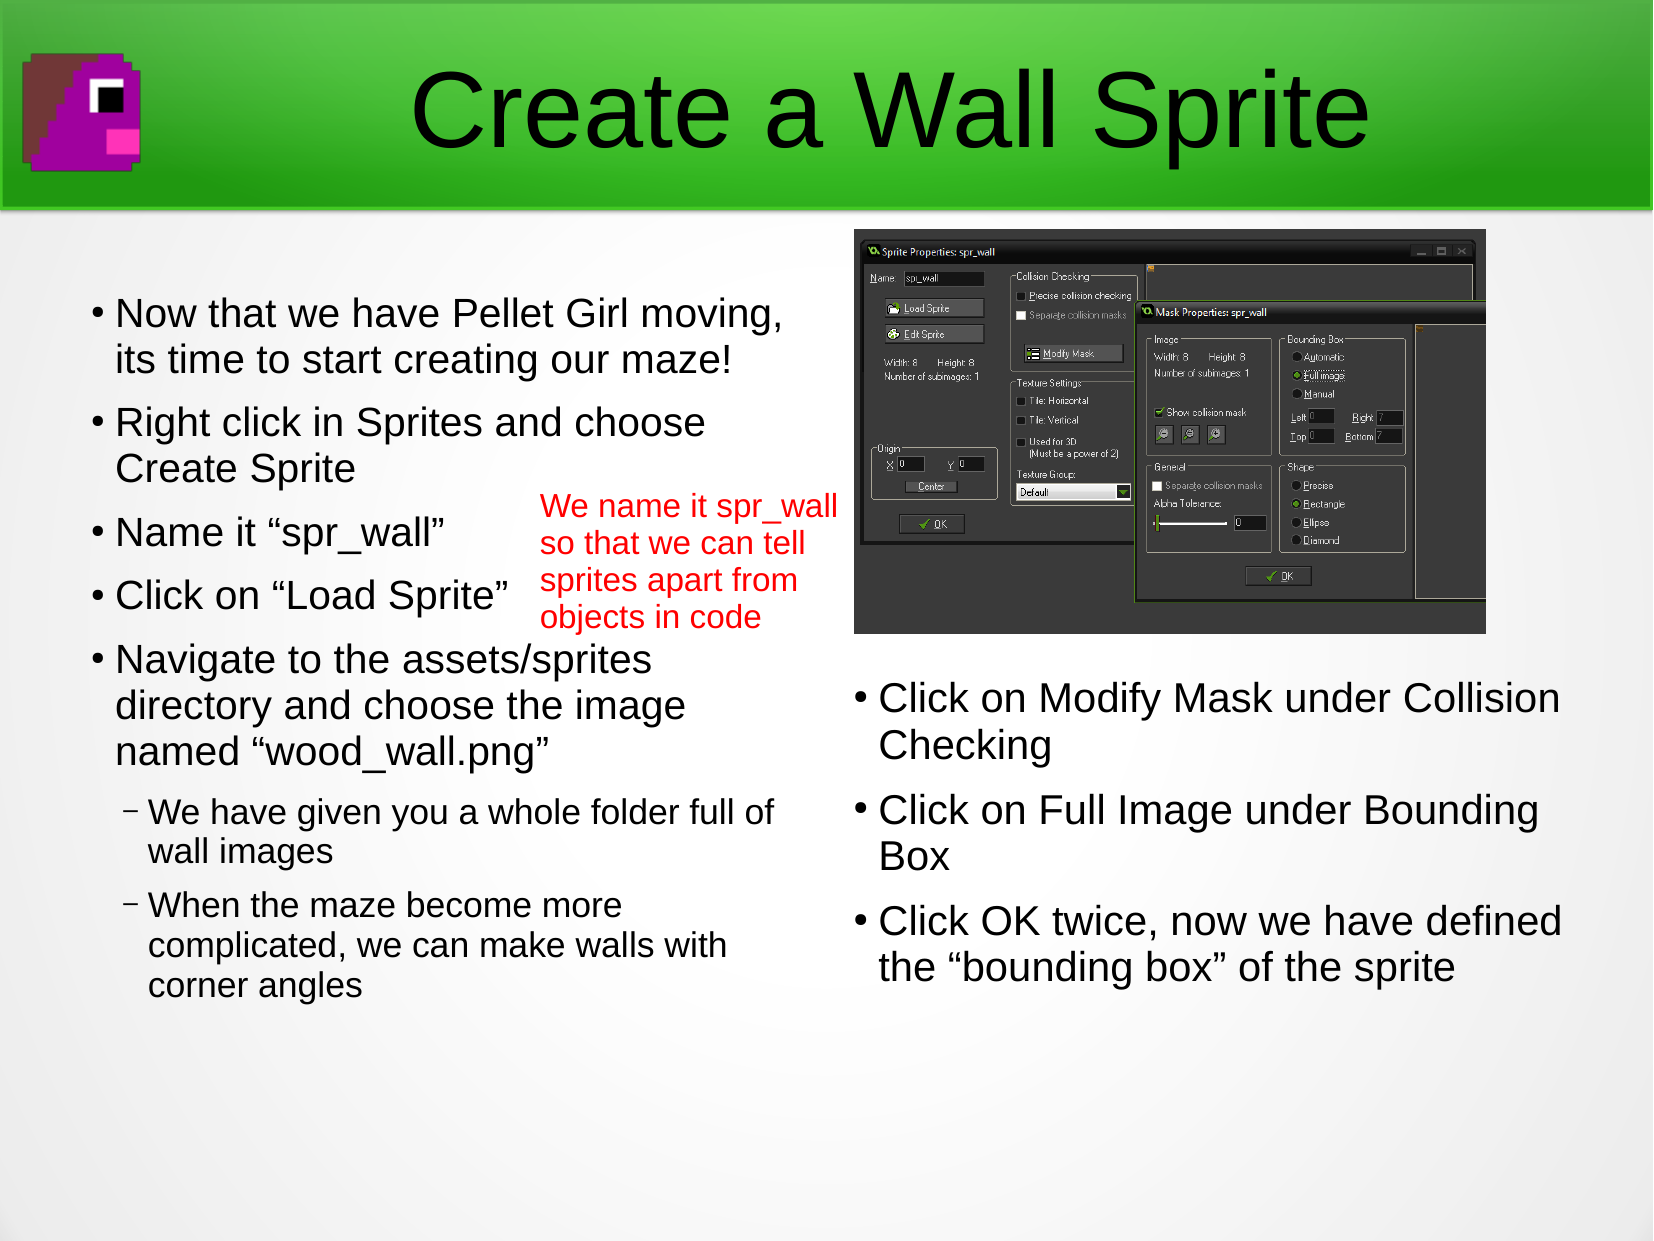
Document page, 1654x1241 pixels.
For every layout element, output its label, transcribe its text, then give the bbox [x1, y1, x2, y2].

text_box We name it spr_wall so that we can tell sprites apart from objects in code [525, 480, 890, 643]
title Create a Wall Sprite [148, 30, 1636, 190]
picture [854, 229, 1486, 634]
list Click on Modify Mask under Collision Checking Click on Full Image under Bounding Box Click OK twice, now we have defined the “bounding box” of the sprite [844, 675, 1571, 1019]
picture [15, 46, 148, 180]
list Now that we have Pellet Girl moving, its time to start creating our maze! Right click in Sprites and choose Create Sprite Name it “spr_wall” Click on “Load Sprite” Navigate to the assets/sprites directory and choose the image named “wood_wall.png” We have given you a whole folder full of wall images When the maze become more complicated, we can make walls with corner angles [82, 290, 809, 1010]
